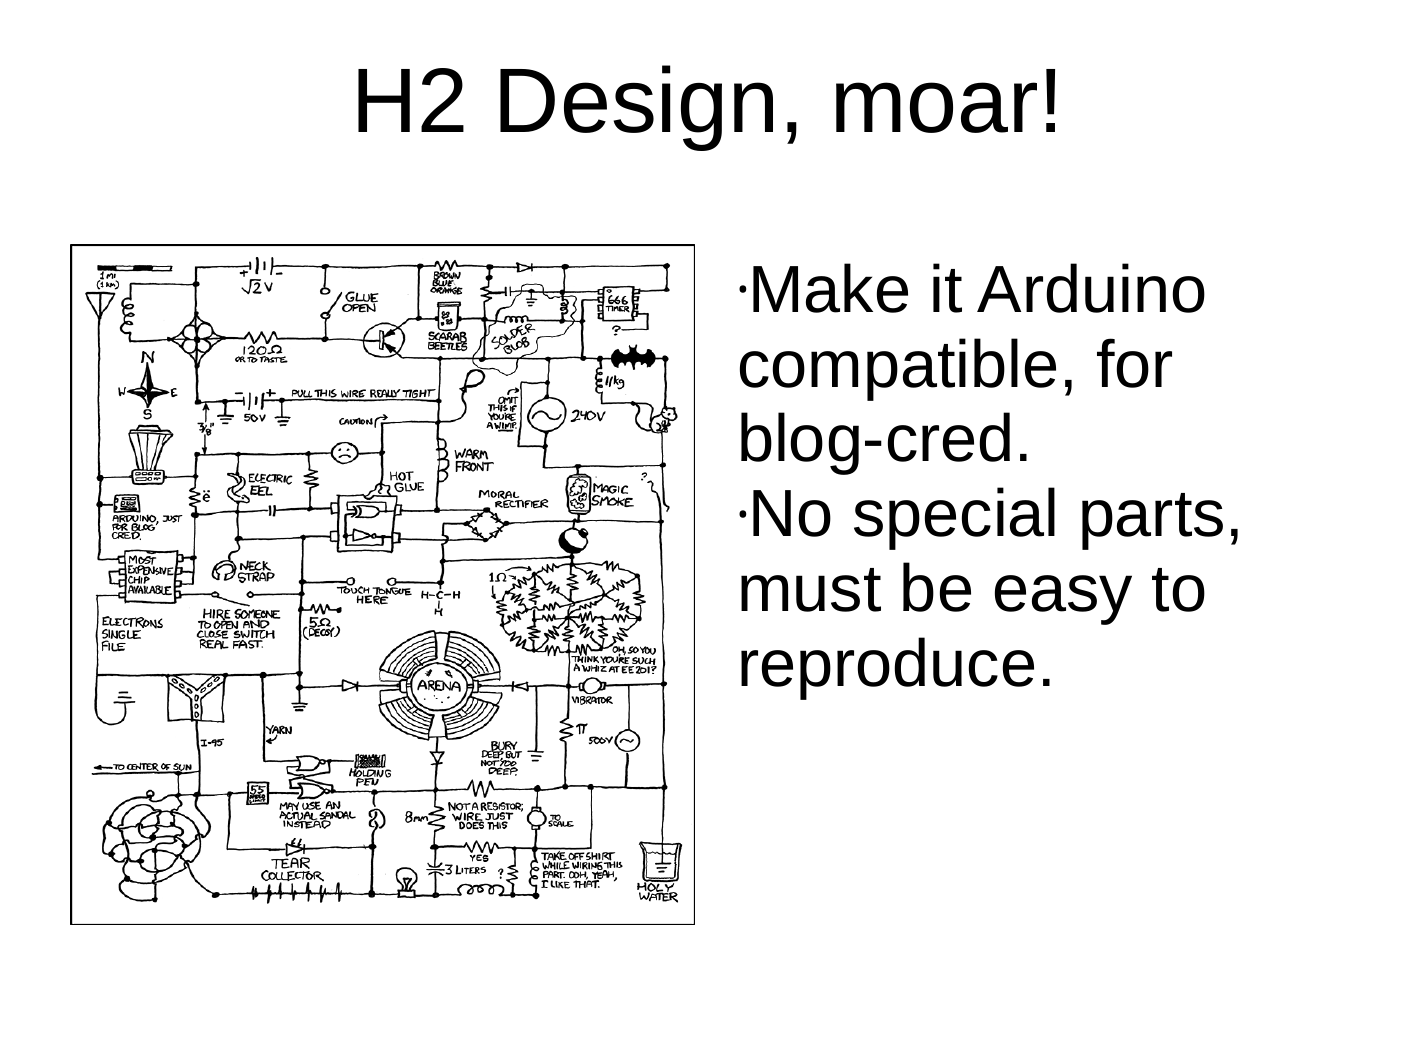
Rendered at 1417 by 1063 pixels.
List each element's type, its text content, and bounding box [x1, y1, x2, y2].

text_box Make it Arduino compatible, for blog-cred. No special parts, must be easy to reproduce. [722, 244, 1346, 758]
picture [70, 244, 695, 925]
text_box H2 Design, moar! [70, 42, 1346, 172]
